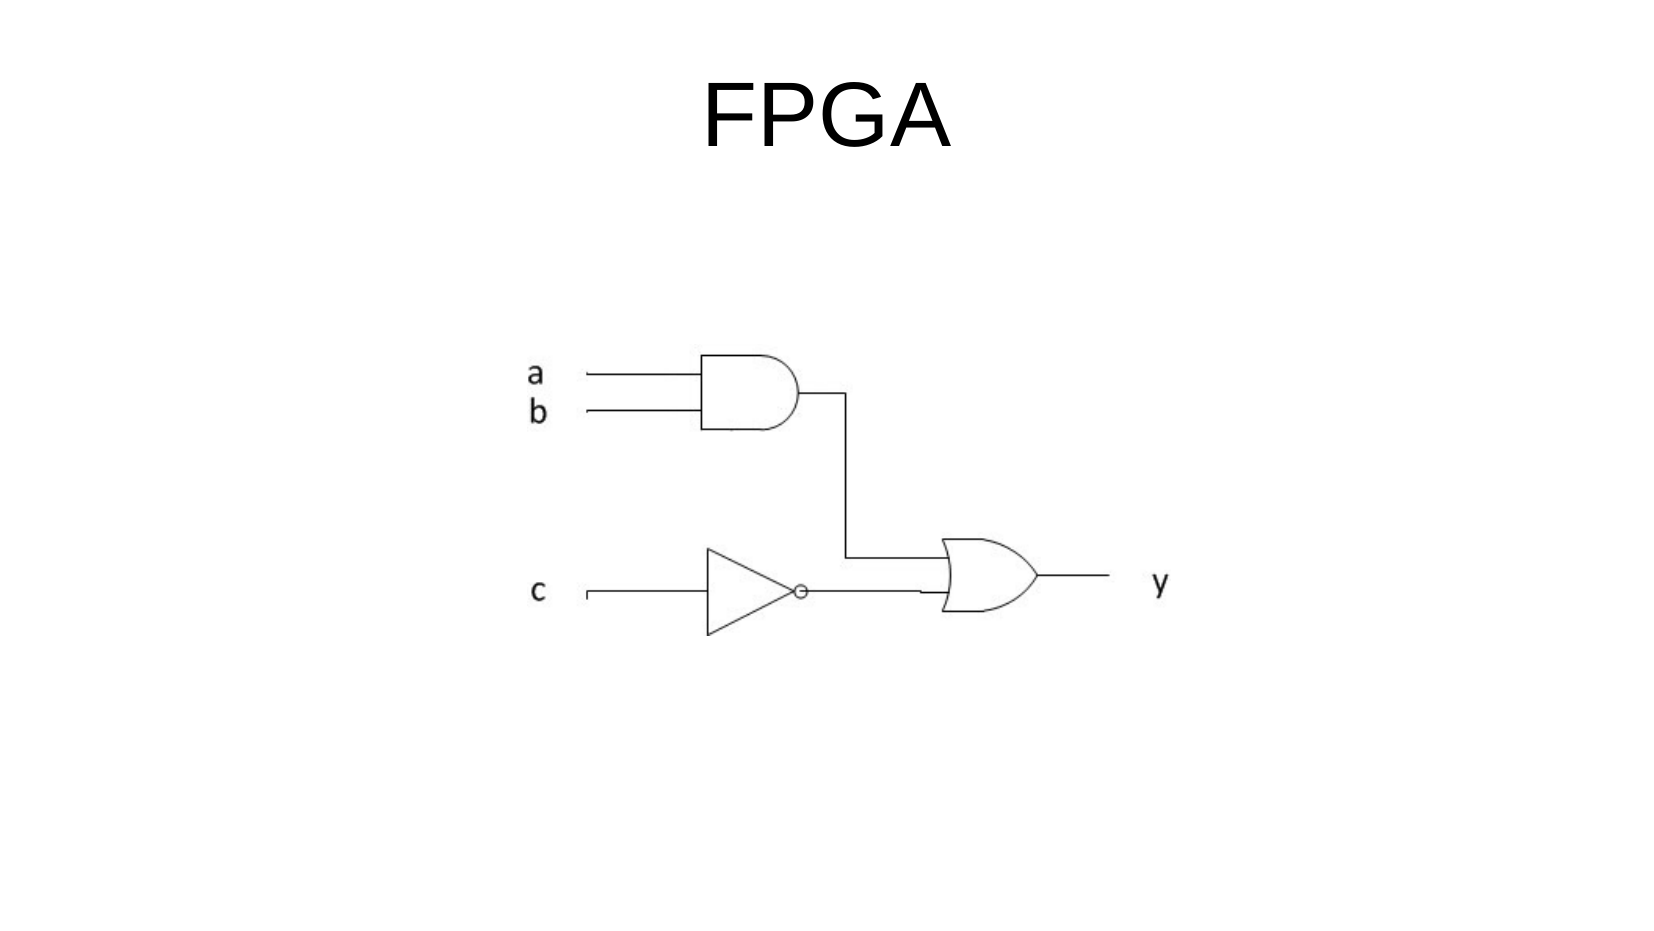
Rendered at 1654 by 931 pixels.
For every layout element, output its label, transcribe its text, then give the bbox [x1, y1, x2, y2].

picture [527, 344, 1171, 636]
title FPGA [82, 37, 1571, 193]
